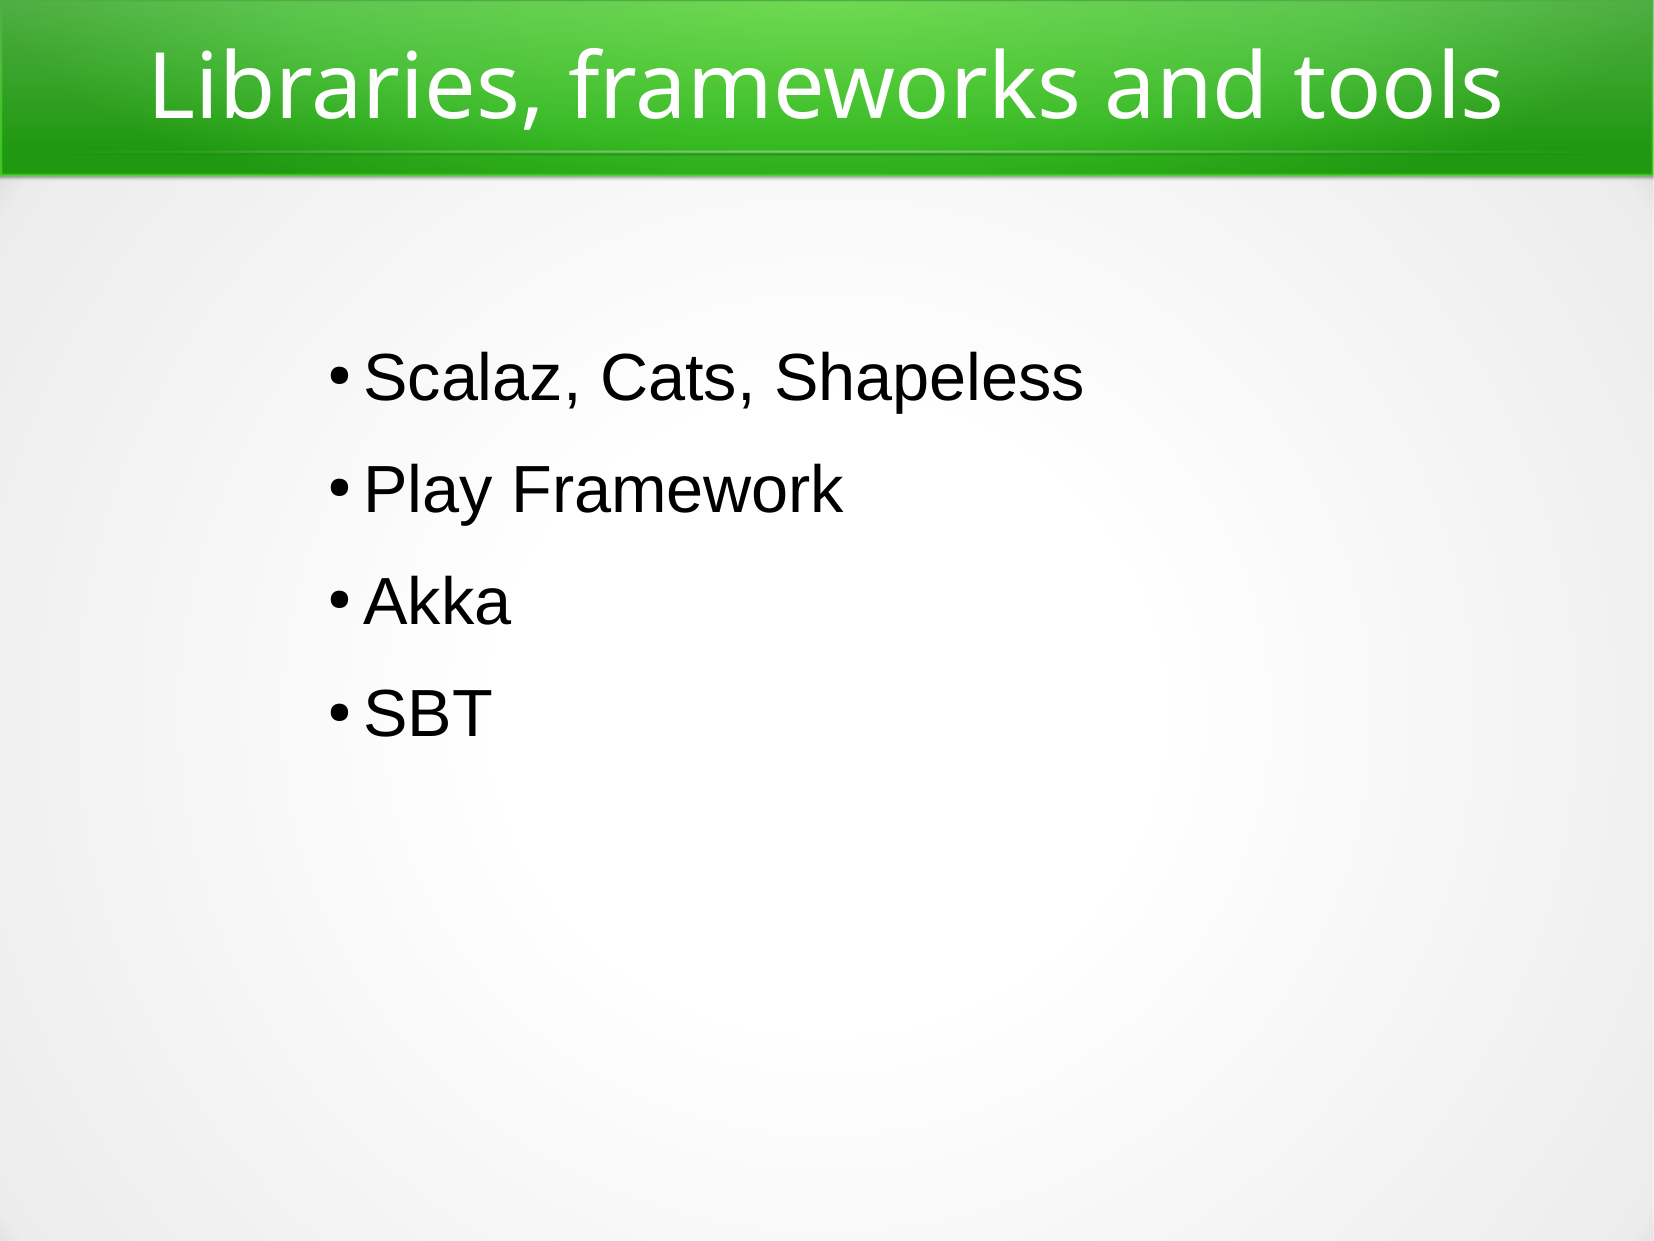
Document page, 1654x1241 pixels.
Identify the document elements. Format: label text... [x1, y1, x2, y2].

title Libraries, frameworks and tools [82, 11, 1571, 154]
picture [0, 0, 1654, 1241]
text_box Scalaz, Cats, Shapeless Play Framework Akka SBT [312, 295, 1412, 756]
